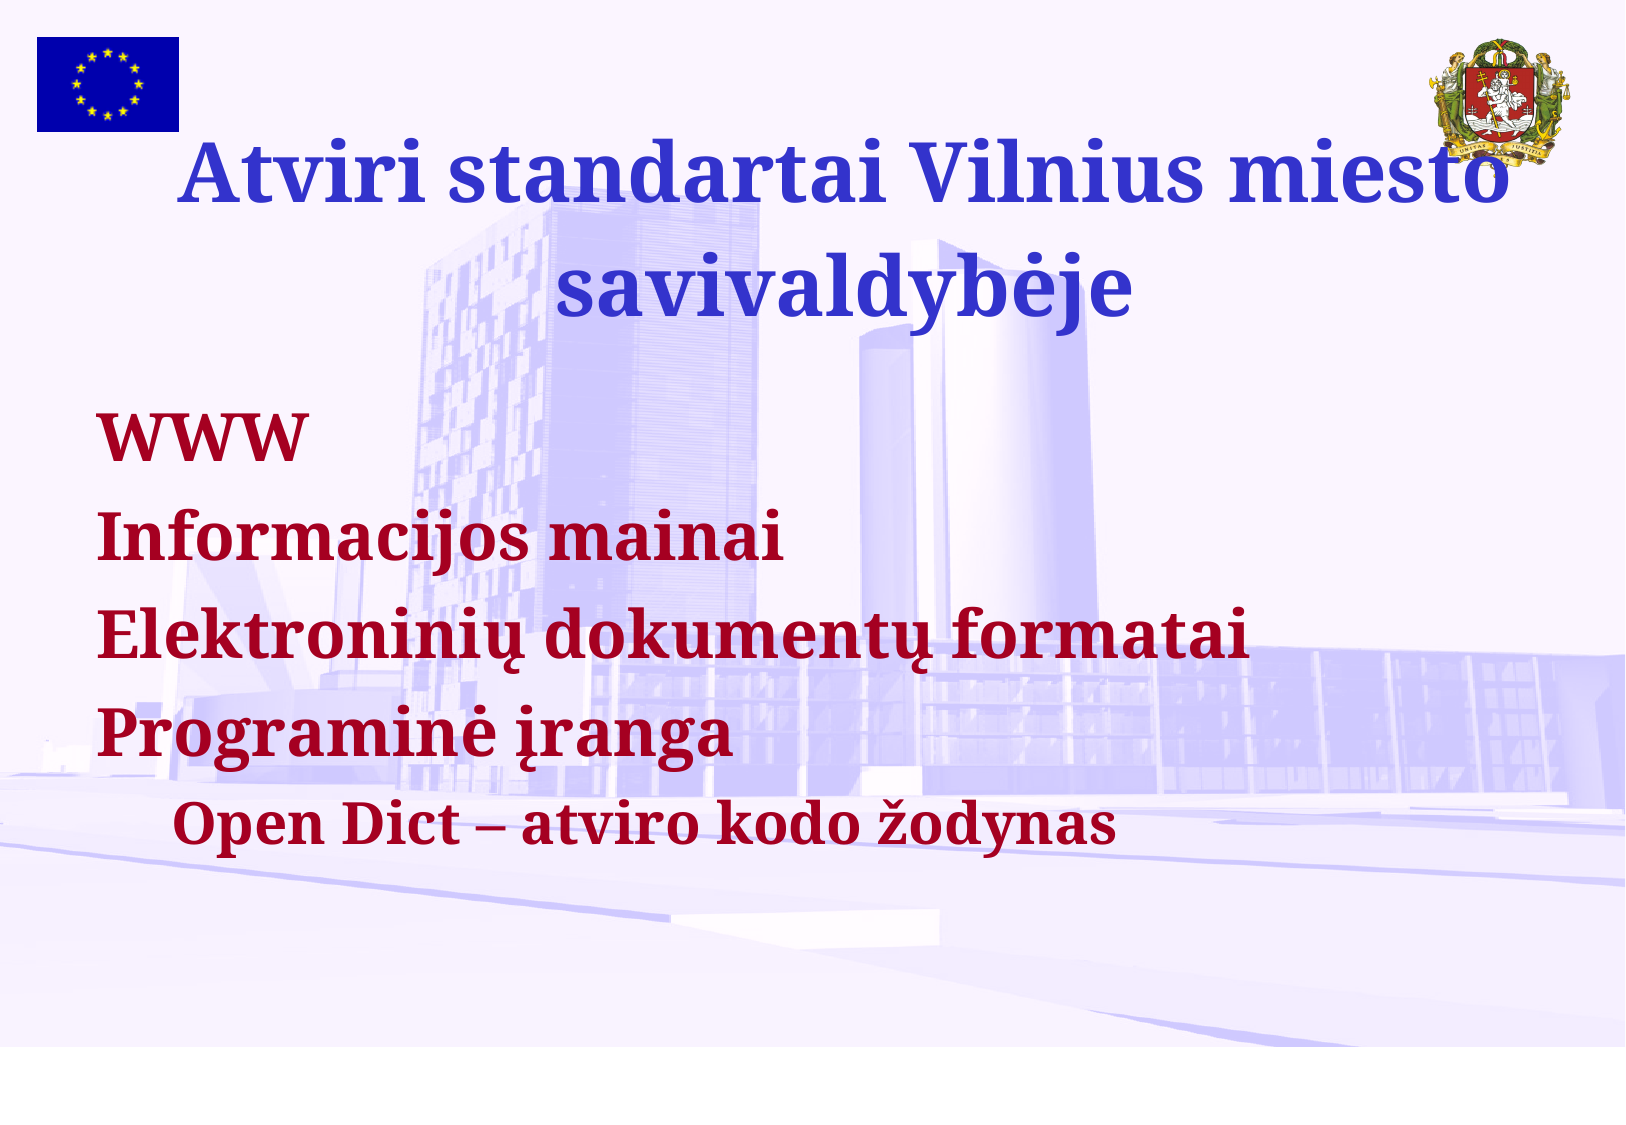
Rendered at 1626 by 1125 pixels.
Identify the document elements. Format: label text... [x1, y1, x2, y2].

list WWW Informacijos mainai Elektroninių dokumentų formatai Programinė įranga Open Dict – atviro kodo žodynas [81, 515, 1544, 897]
text_box Atviri standartai Vilnius miesto savivaldybėje [62, 106, 1554, 515]
picture [0, 0, 1626, 1047]
